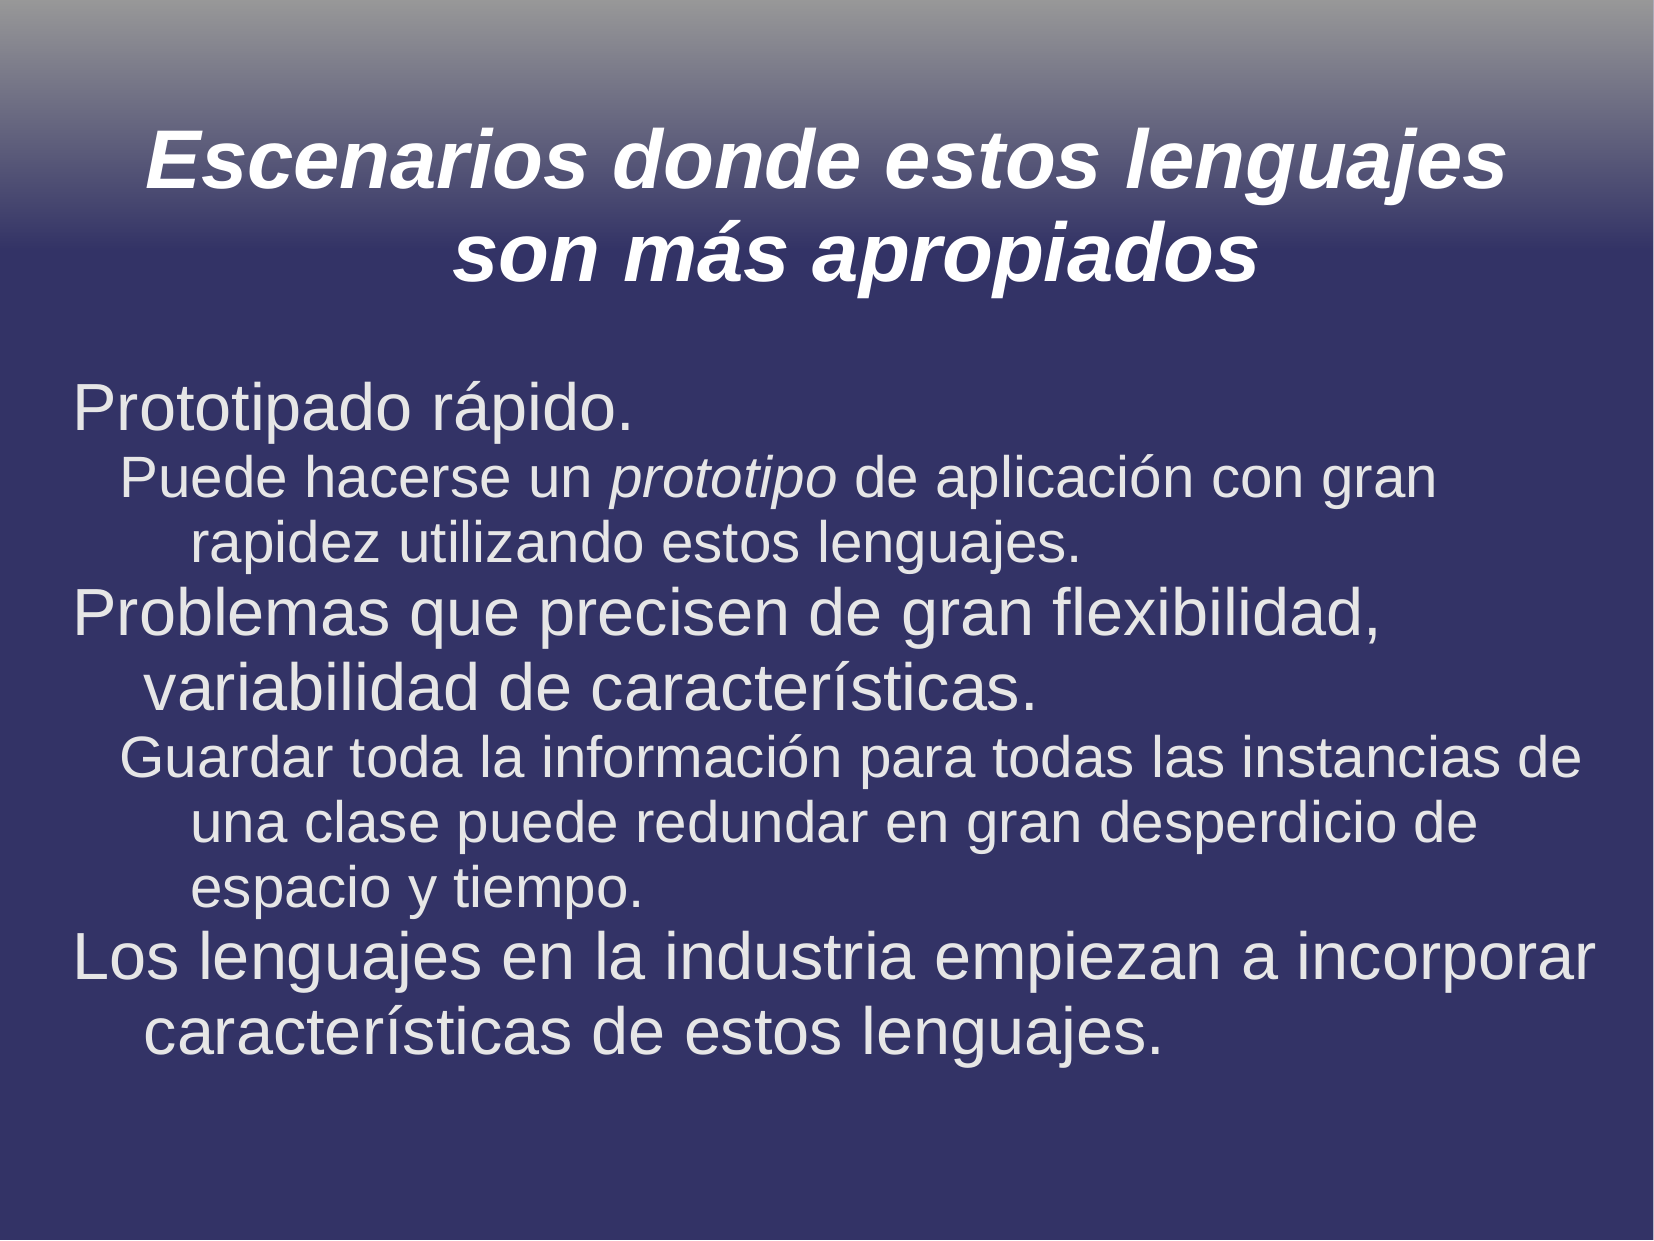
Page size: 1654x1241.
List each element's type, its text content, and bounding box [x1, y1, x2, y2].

list Prototipado rápido. Puede hacerse un prototipo de aplicación con gran rapidez utilizando estos lenguajes. Problemas que precisen de gran flexibilidad, variabilidad de características. Guardar toda la información para todas las instancias de una clase puede redundar en gran desperdicio de espacio y tiempo. Los lenguajes en la industria empiezan a incorporar características de estos lenguajes. [60, 369, 1601, 1152]
title Escenarios donde estos lenguajes son más apropiados [121, 65, 1534, 348]
